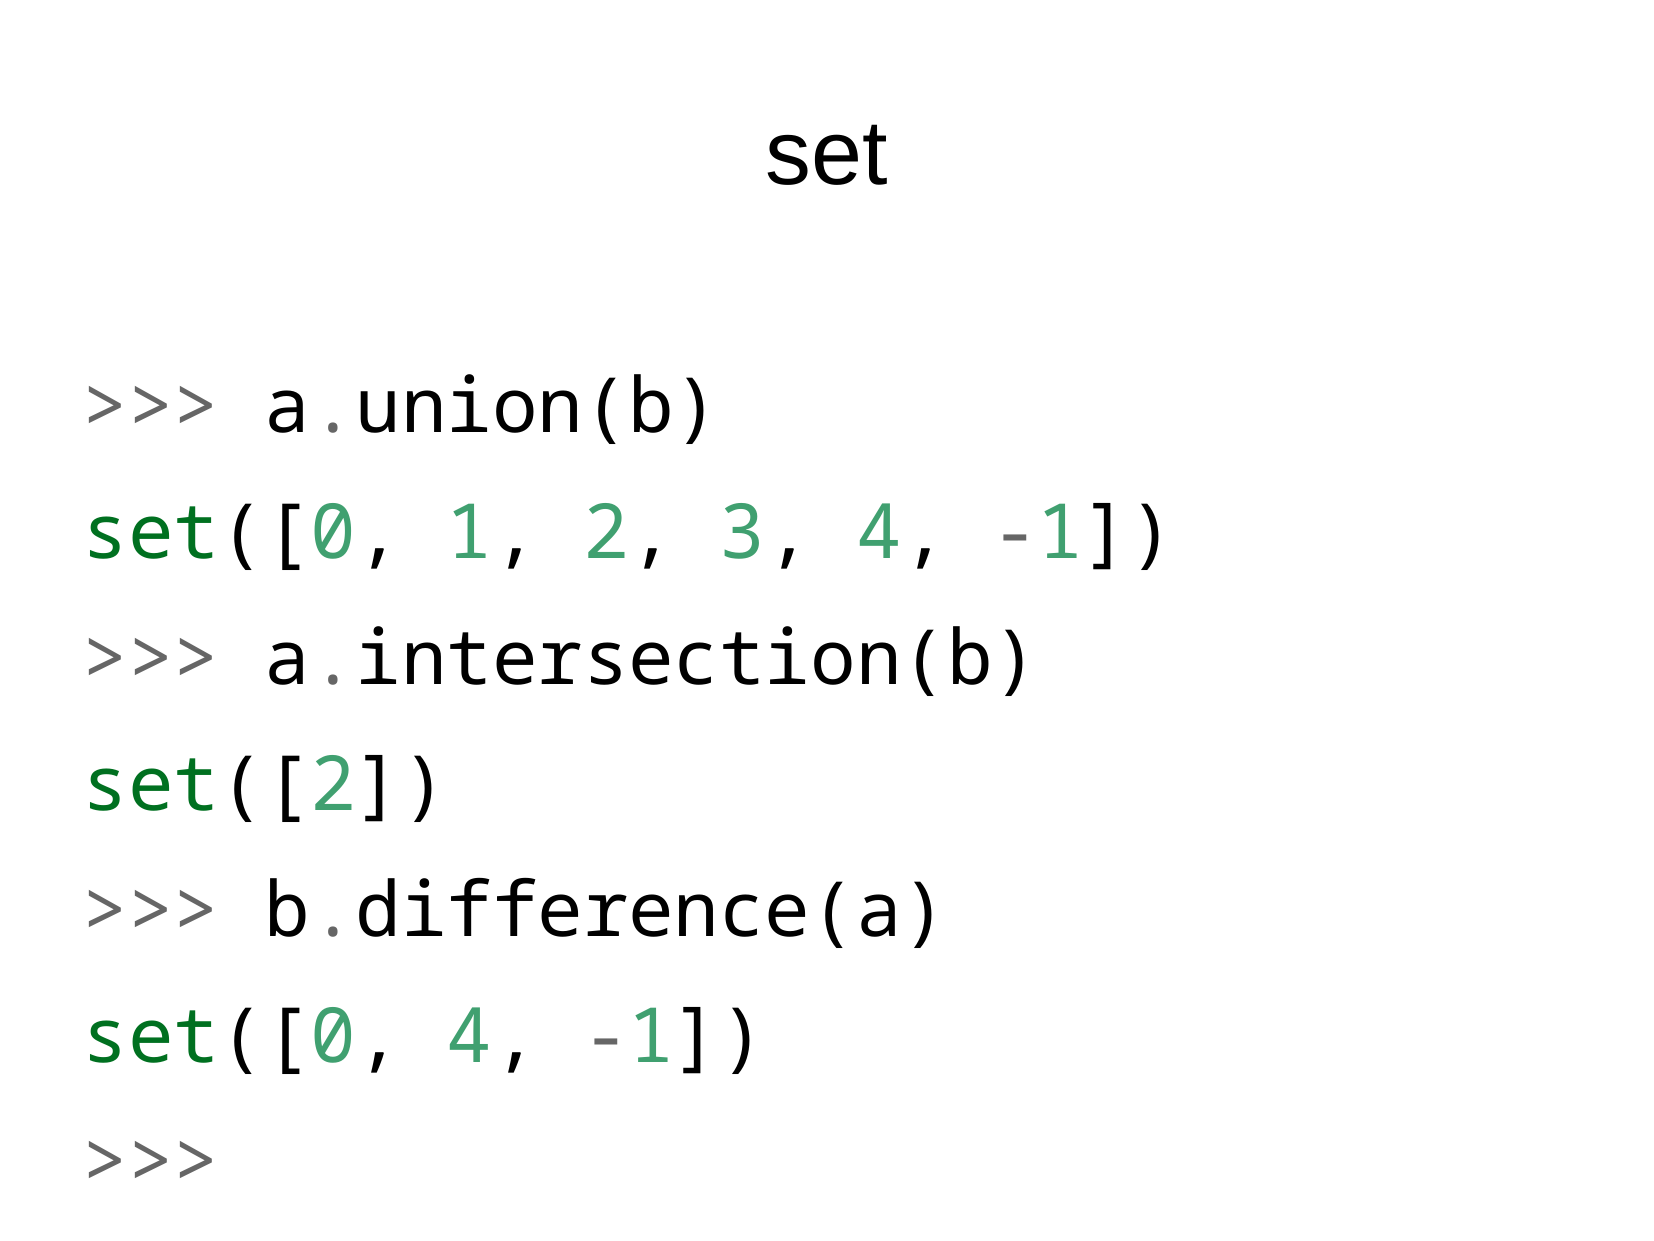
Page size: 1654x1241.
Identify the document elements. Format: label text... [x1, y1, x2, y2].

title set [82, 49, 1571, 225]
list >>> a.union(b) set([0, 1, 2, 3, 4, -1]) >>> a.intersection(b) set([2]) >>> b.difference(a) set([0, 4, -1]) >>> [82, 225, 1571, 1216]
